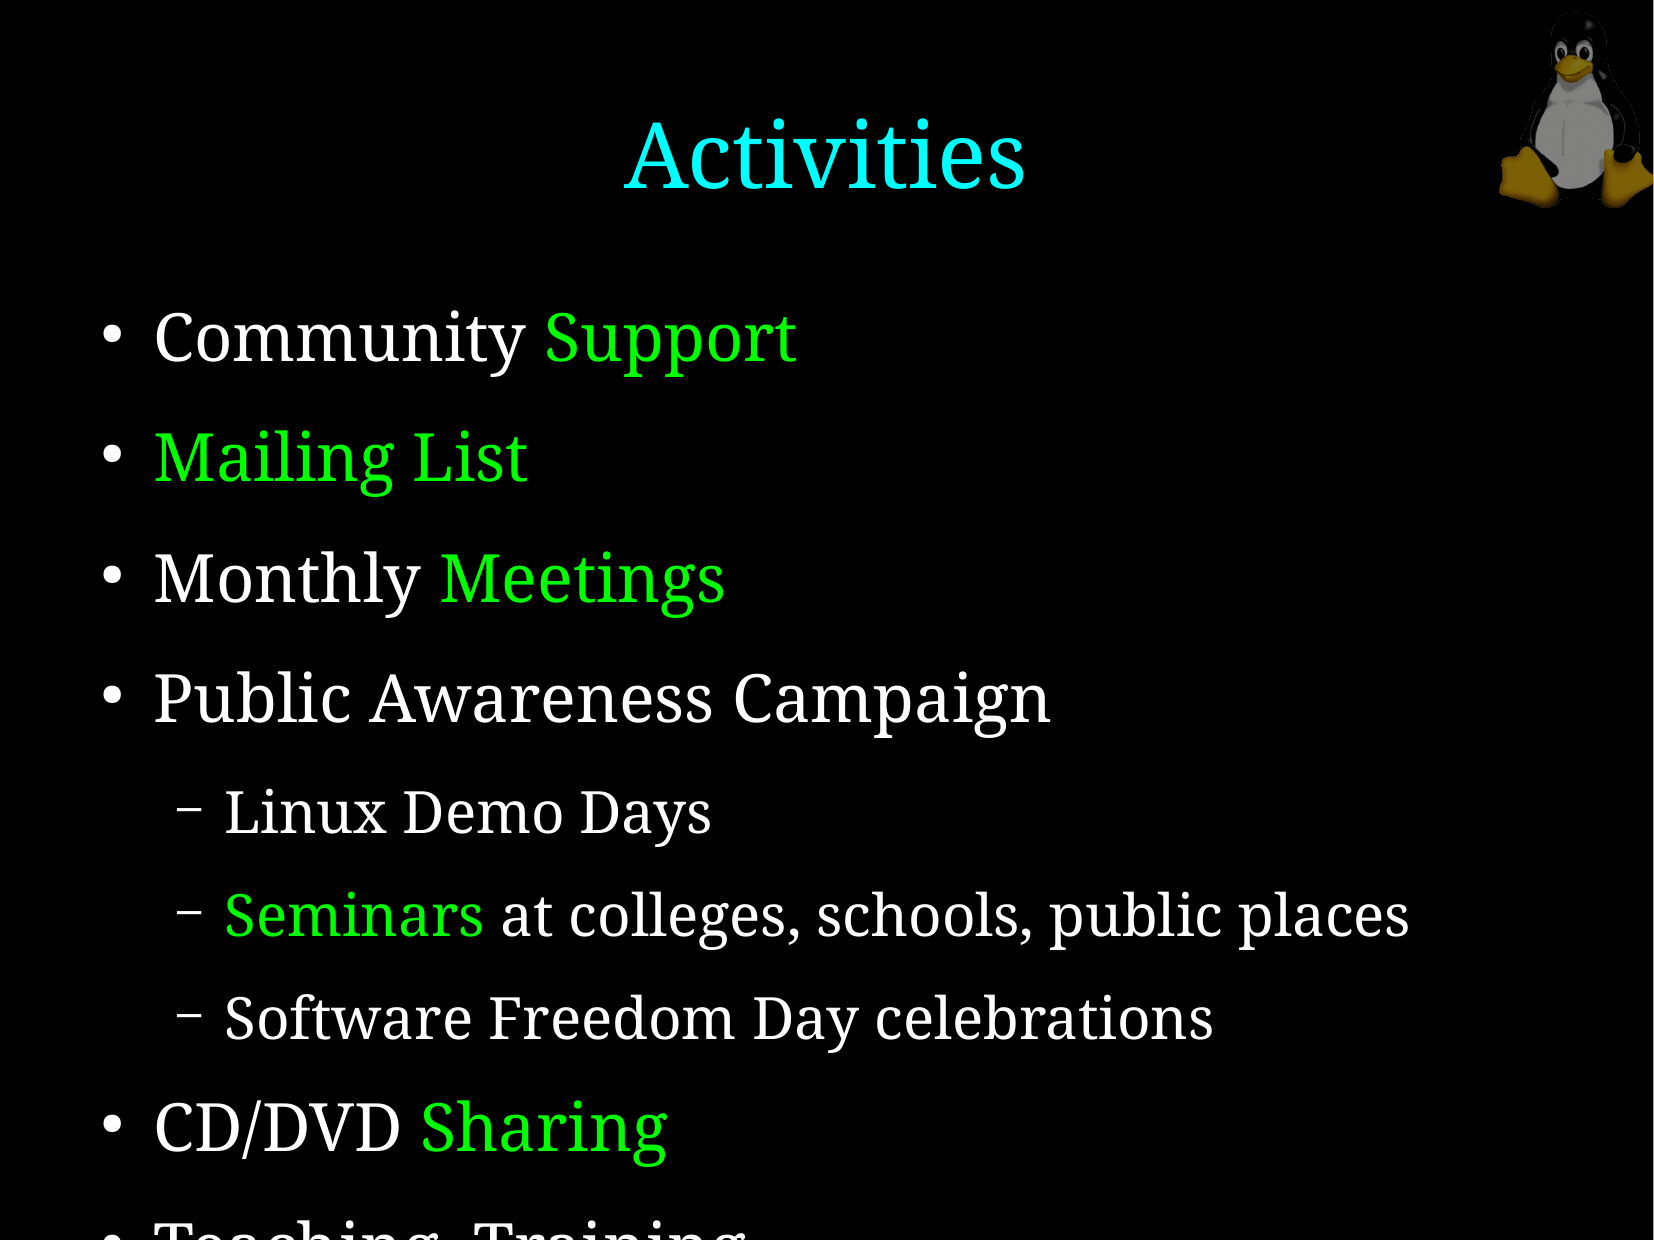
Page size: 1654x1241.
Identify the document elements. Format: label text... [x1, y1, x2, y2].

list Community Support Mailing List Monthly Meetings Public Awareness Campaign Linux Demo Days Seminars at colleges, schools, public places Software Freedom Day celebrations CD/DVD Sharing Teaching, Training No Entry/Membership Fee. Any one can Join [82, 290, 1571, 1241]
title Activities [82, 49, 1571, 257]
picture [1494, 6, 1654, 213]
